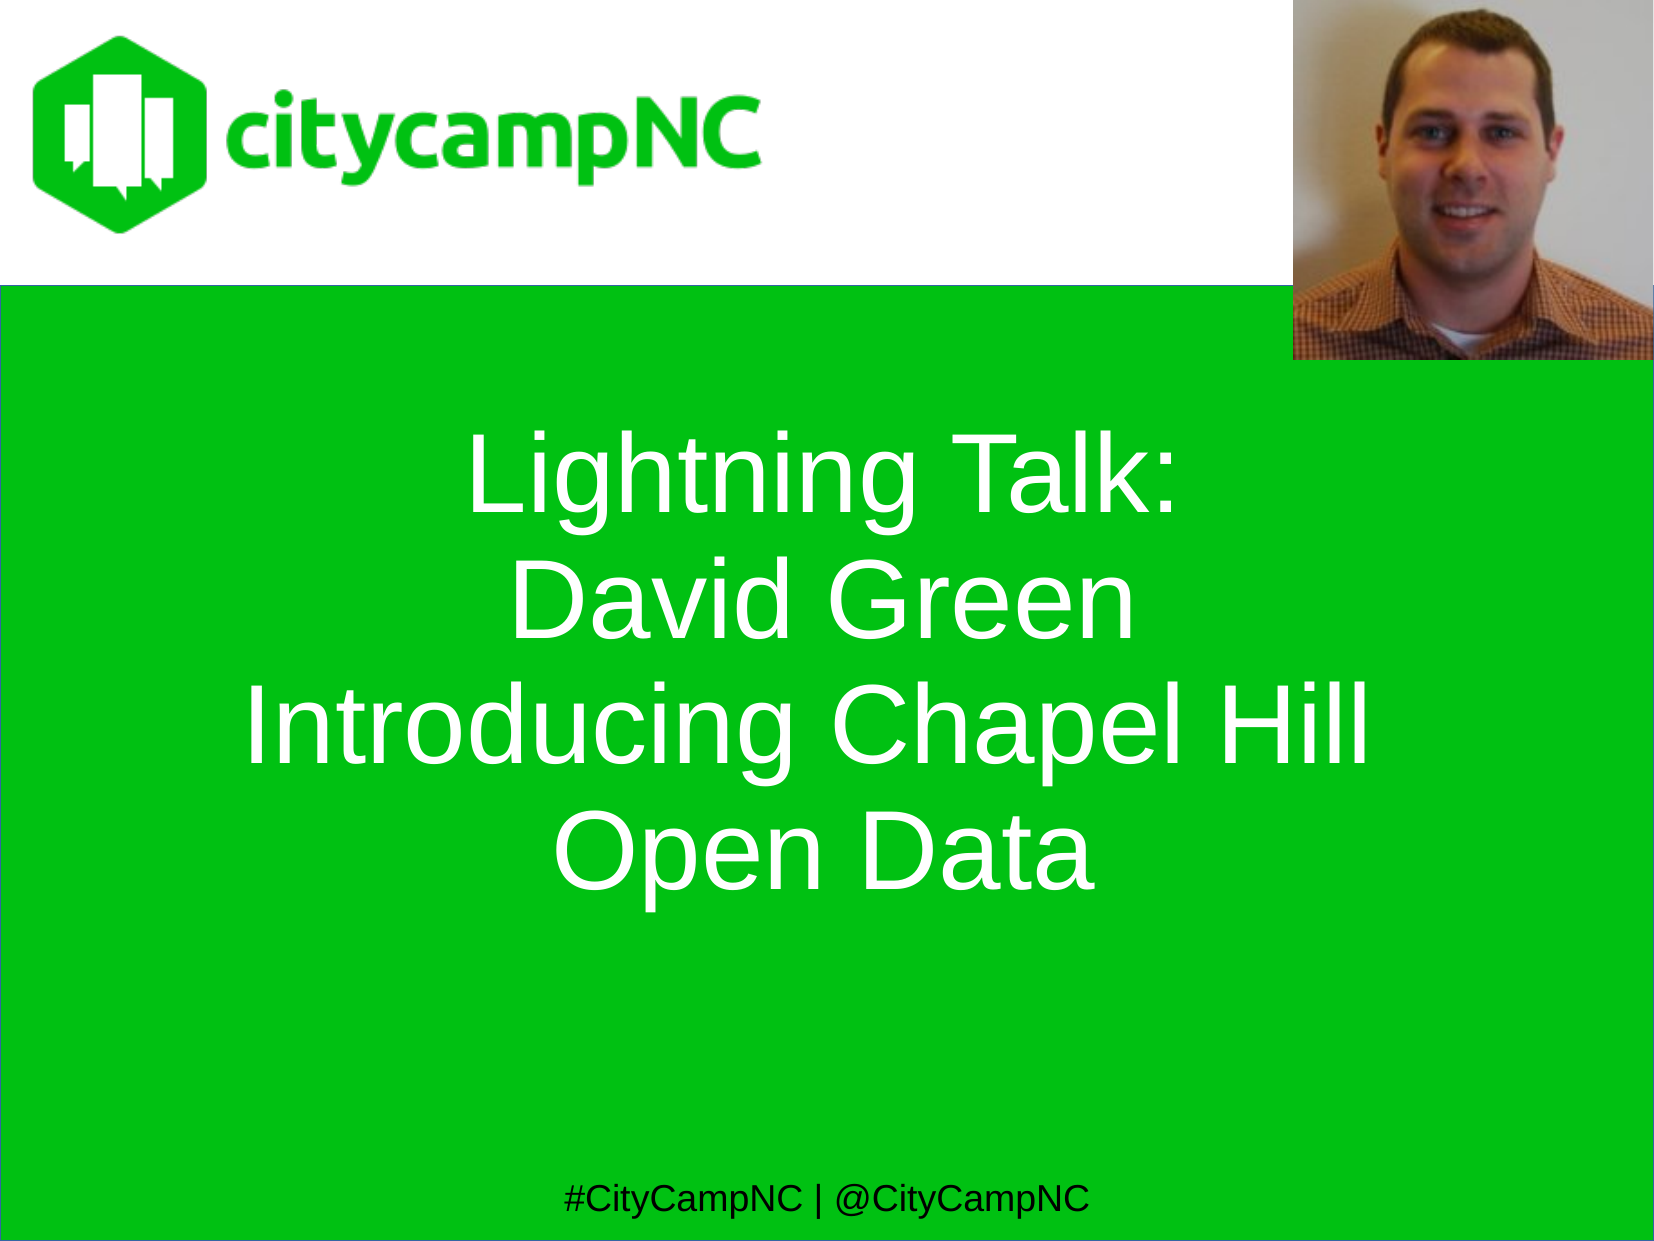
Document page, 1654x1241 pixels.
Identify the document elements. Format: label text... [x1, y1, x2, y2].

picture [1293, 0, 1654, 361]
picture [0, 3, 794, 267]
subtitle Lightning Talk: David Green Introducing Chapel Hill Open Data [75, 315, 1571, 1010]
